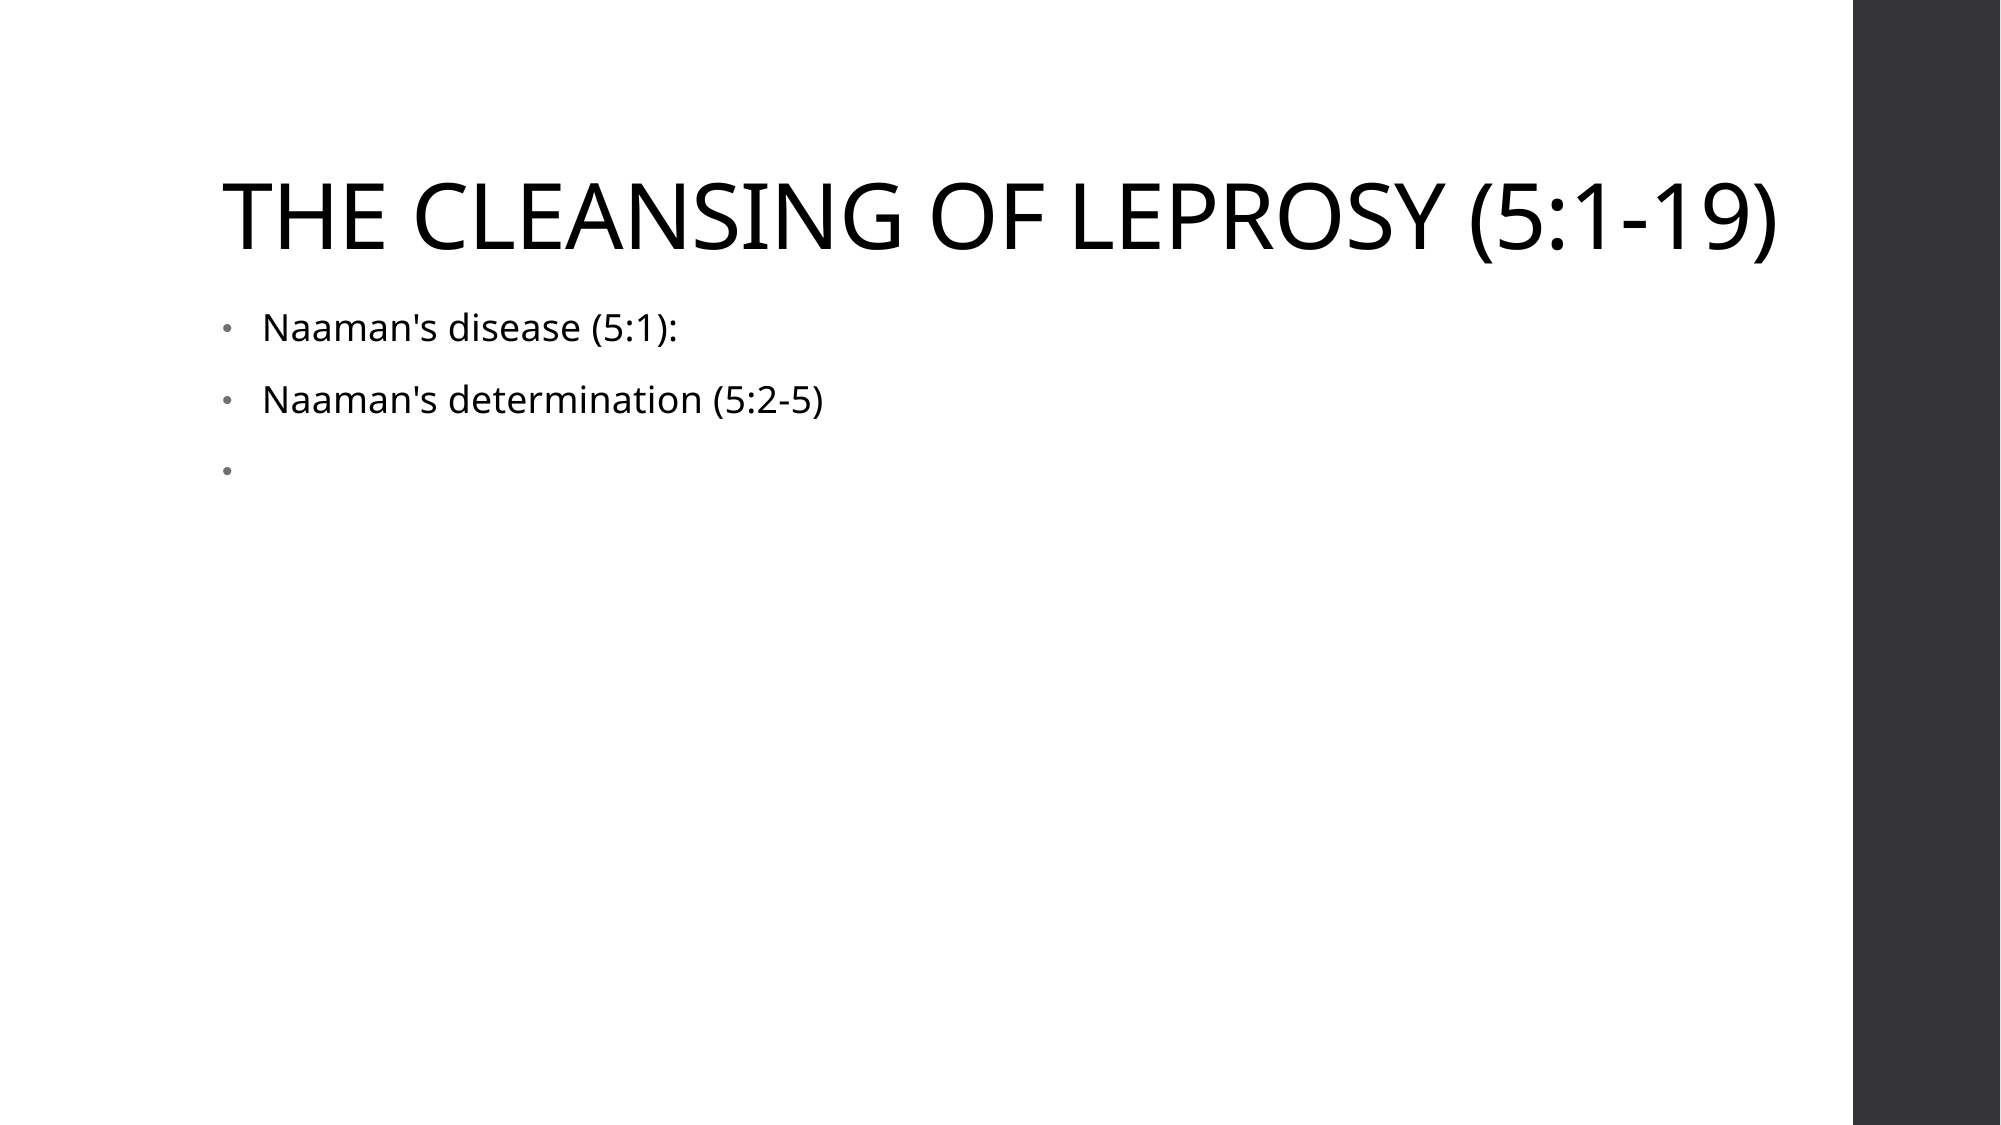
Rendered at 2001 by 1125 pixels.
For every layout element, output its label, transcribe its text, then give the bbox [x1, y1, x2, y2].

list Naaman's disease (5:1): Naaman's determination (5:2-5) [206, 299, 1617, 1014]
title THE CLEANSING OF LEPROSY (5:1-19) [206, 60, 1797, 278]
